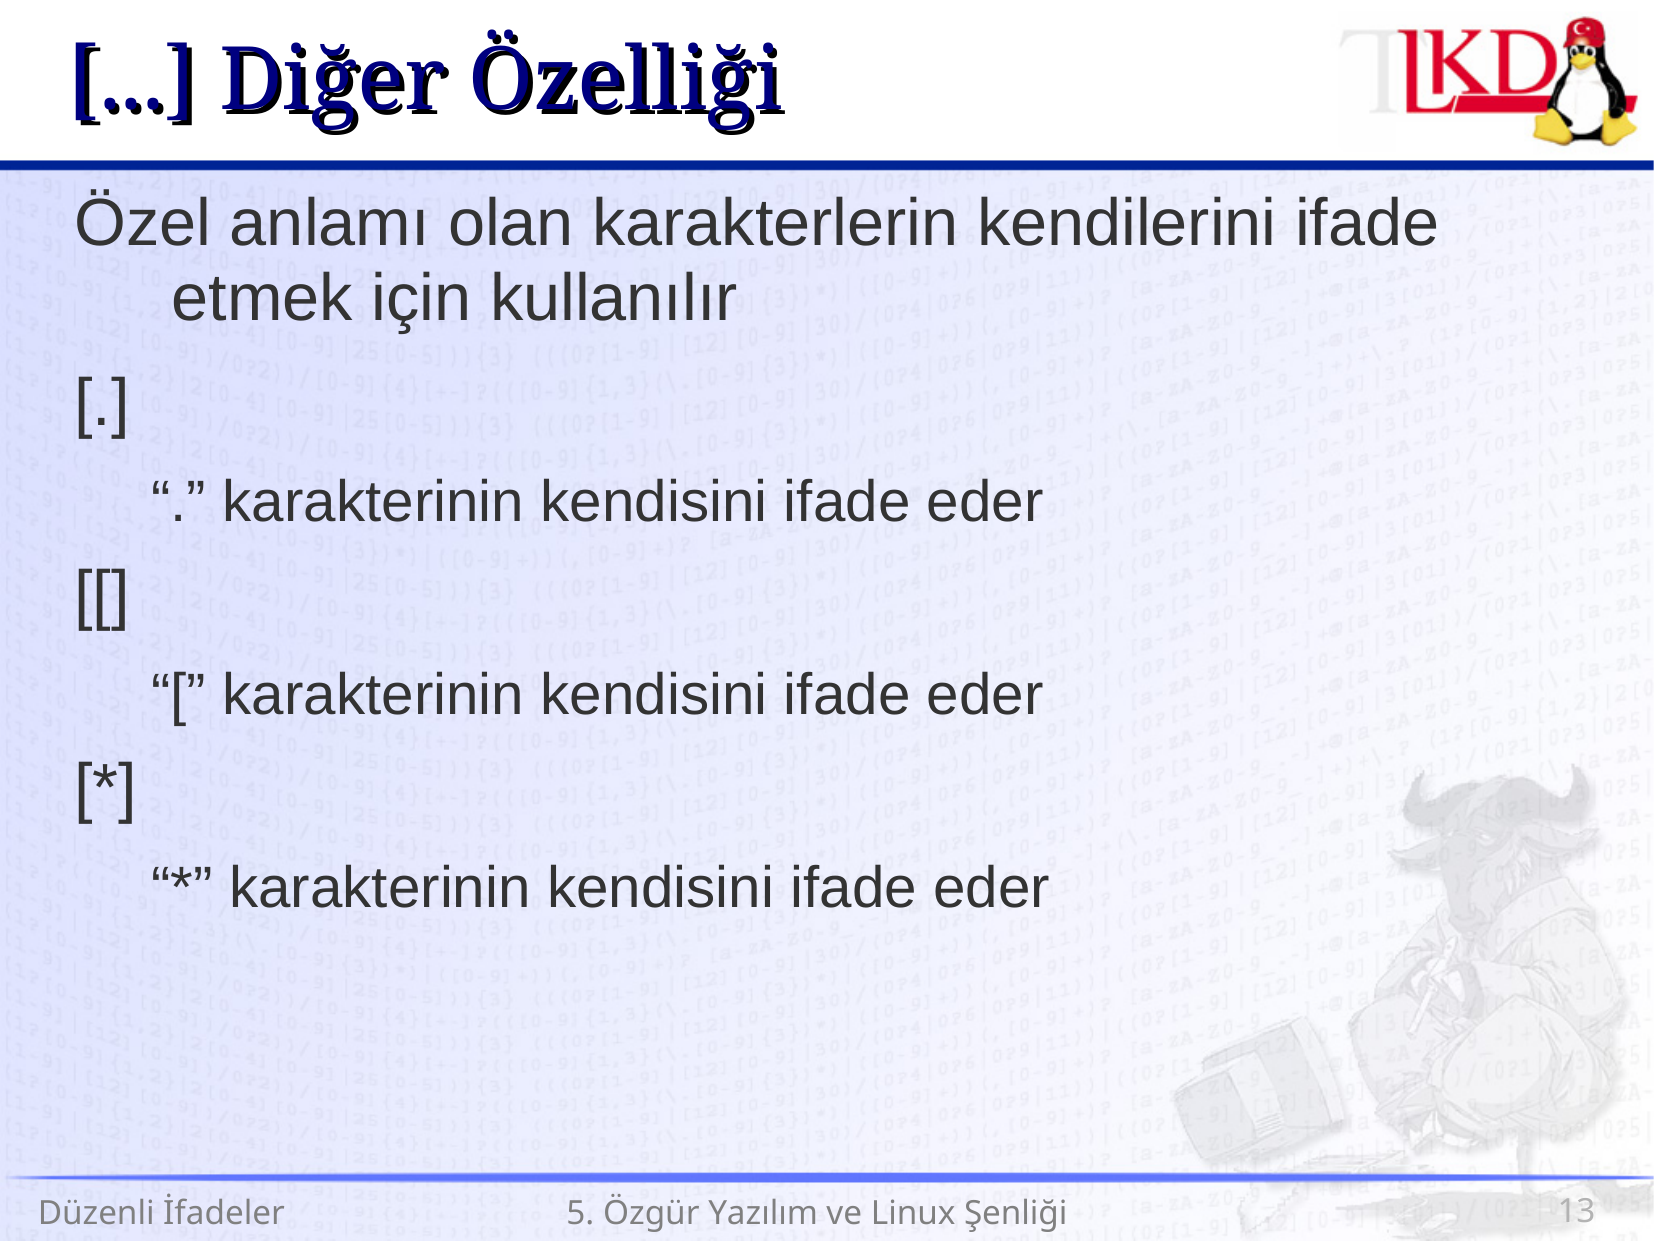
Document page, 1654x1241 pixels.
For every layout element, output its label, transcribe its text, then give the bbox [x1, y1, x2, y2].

picture [0, 0, 1654, 1241]
list Özel anlamı olan karakterlerin kendilerini ifade etmek için kullanılır [.] “.” karakterinin kendisini ifade eder [[] “[” karakterinin kendisini ifade eder [*] “*” karakterinin kendisini ifade eder [56, 185, 1595, 1127]
title [...] Diğer Özelliği [67, 13, 1399, 138]
